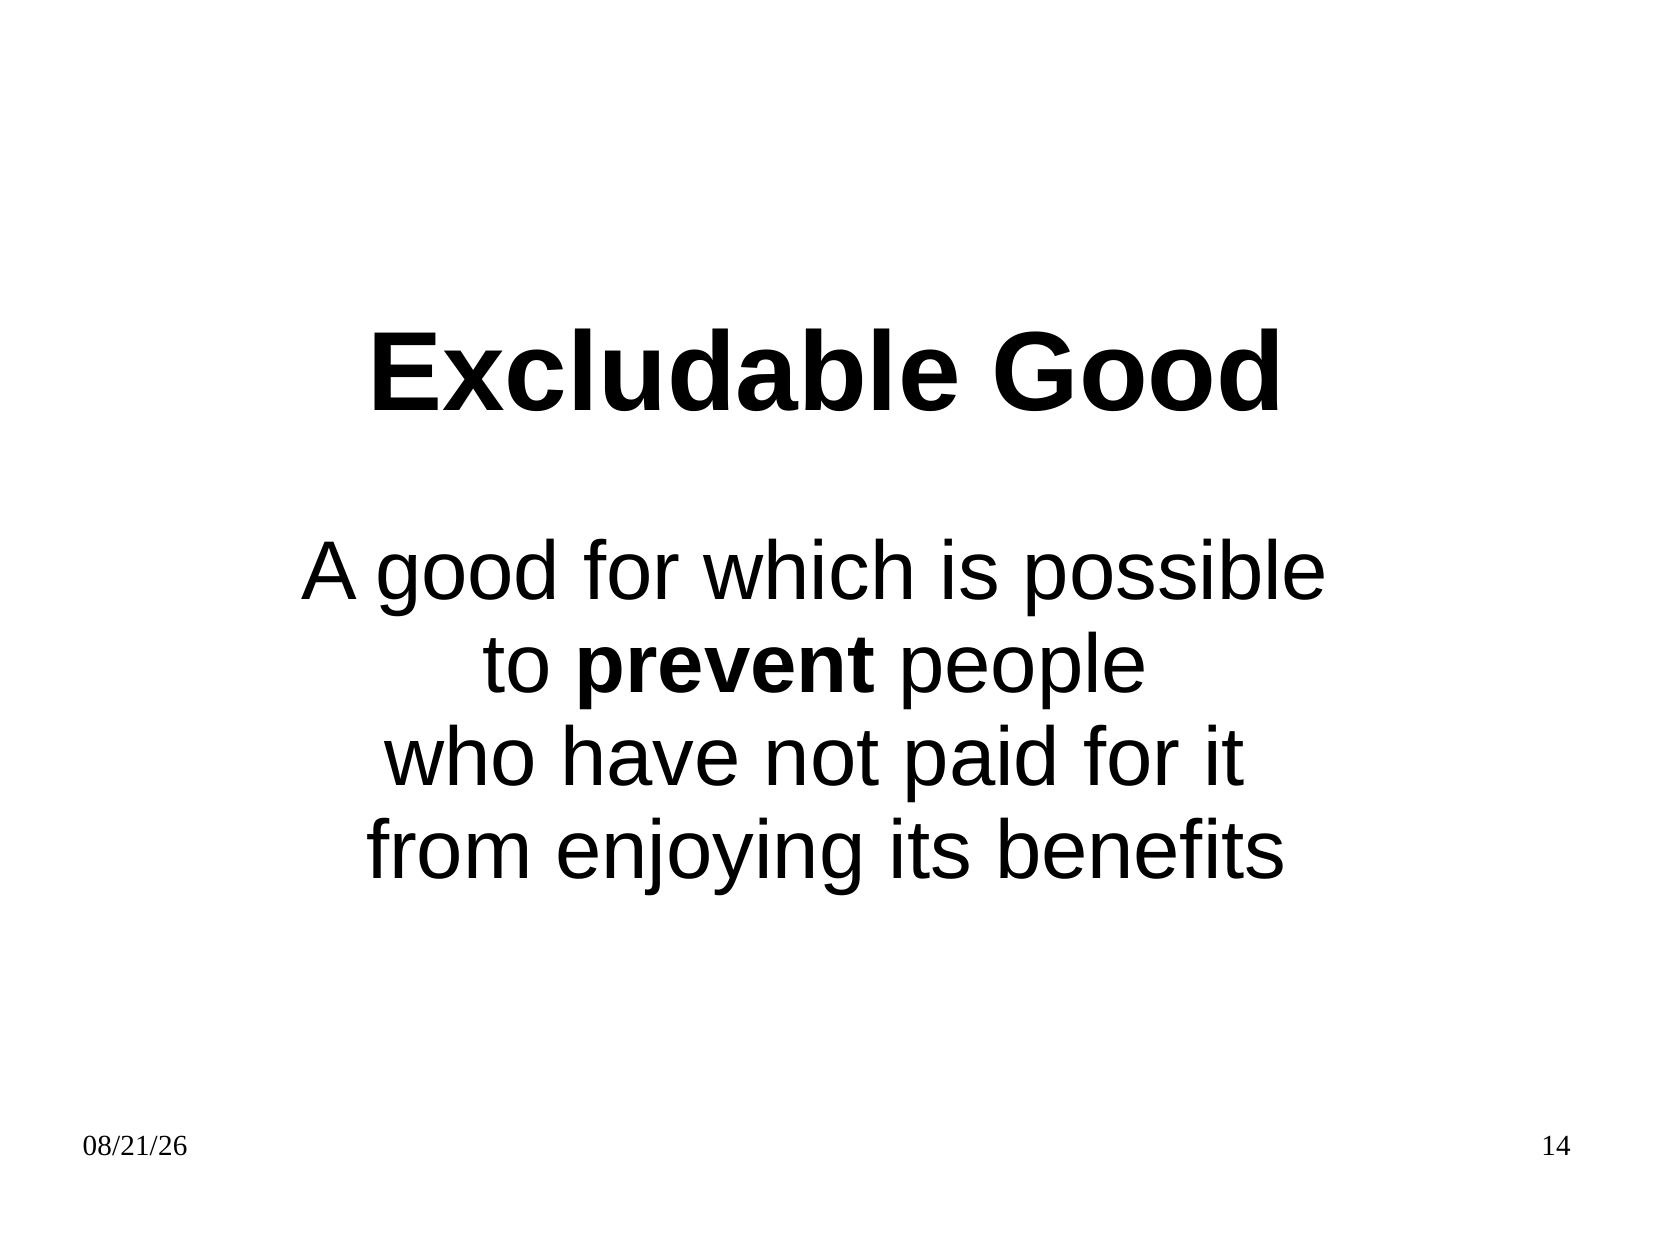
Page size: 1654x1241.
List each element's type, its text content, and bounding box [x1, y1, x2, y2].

title Excludable Good [82, 267, 1571, 476]
subtitle A good for which is possible to prevent people who have not paid for it from enjoying its benefits [82, 524, 1571, 897]
